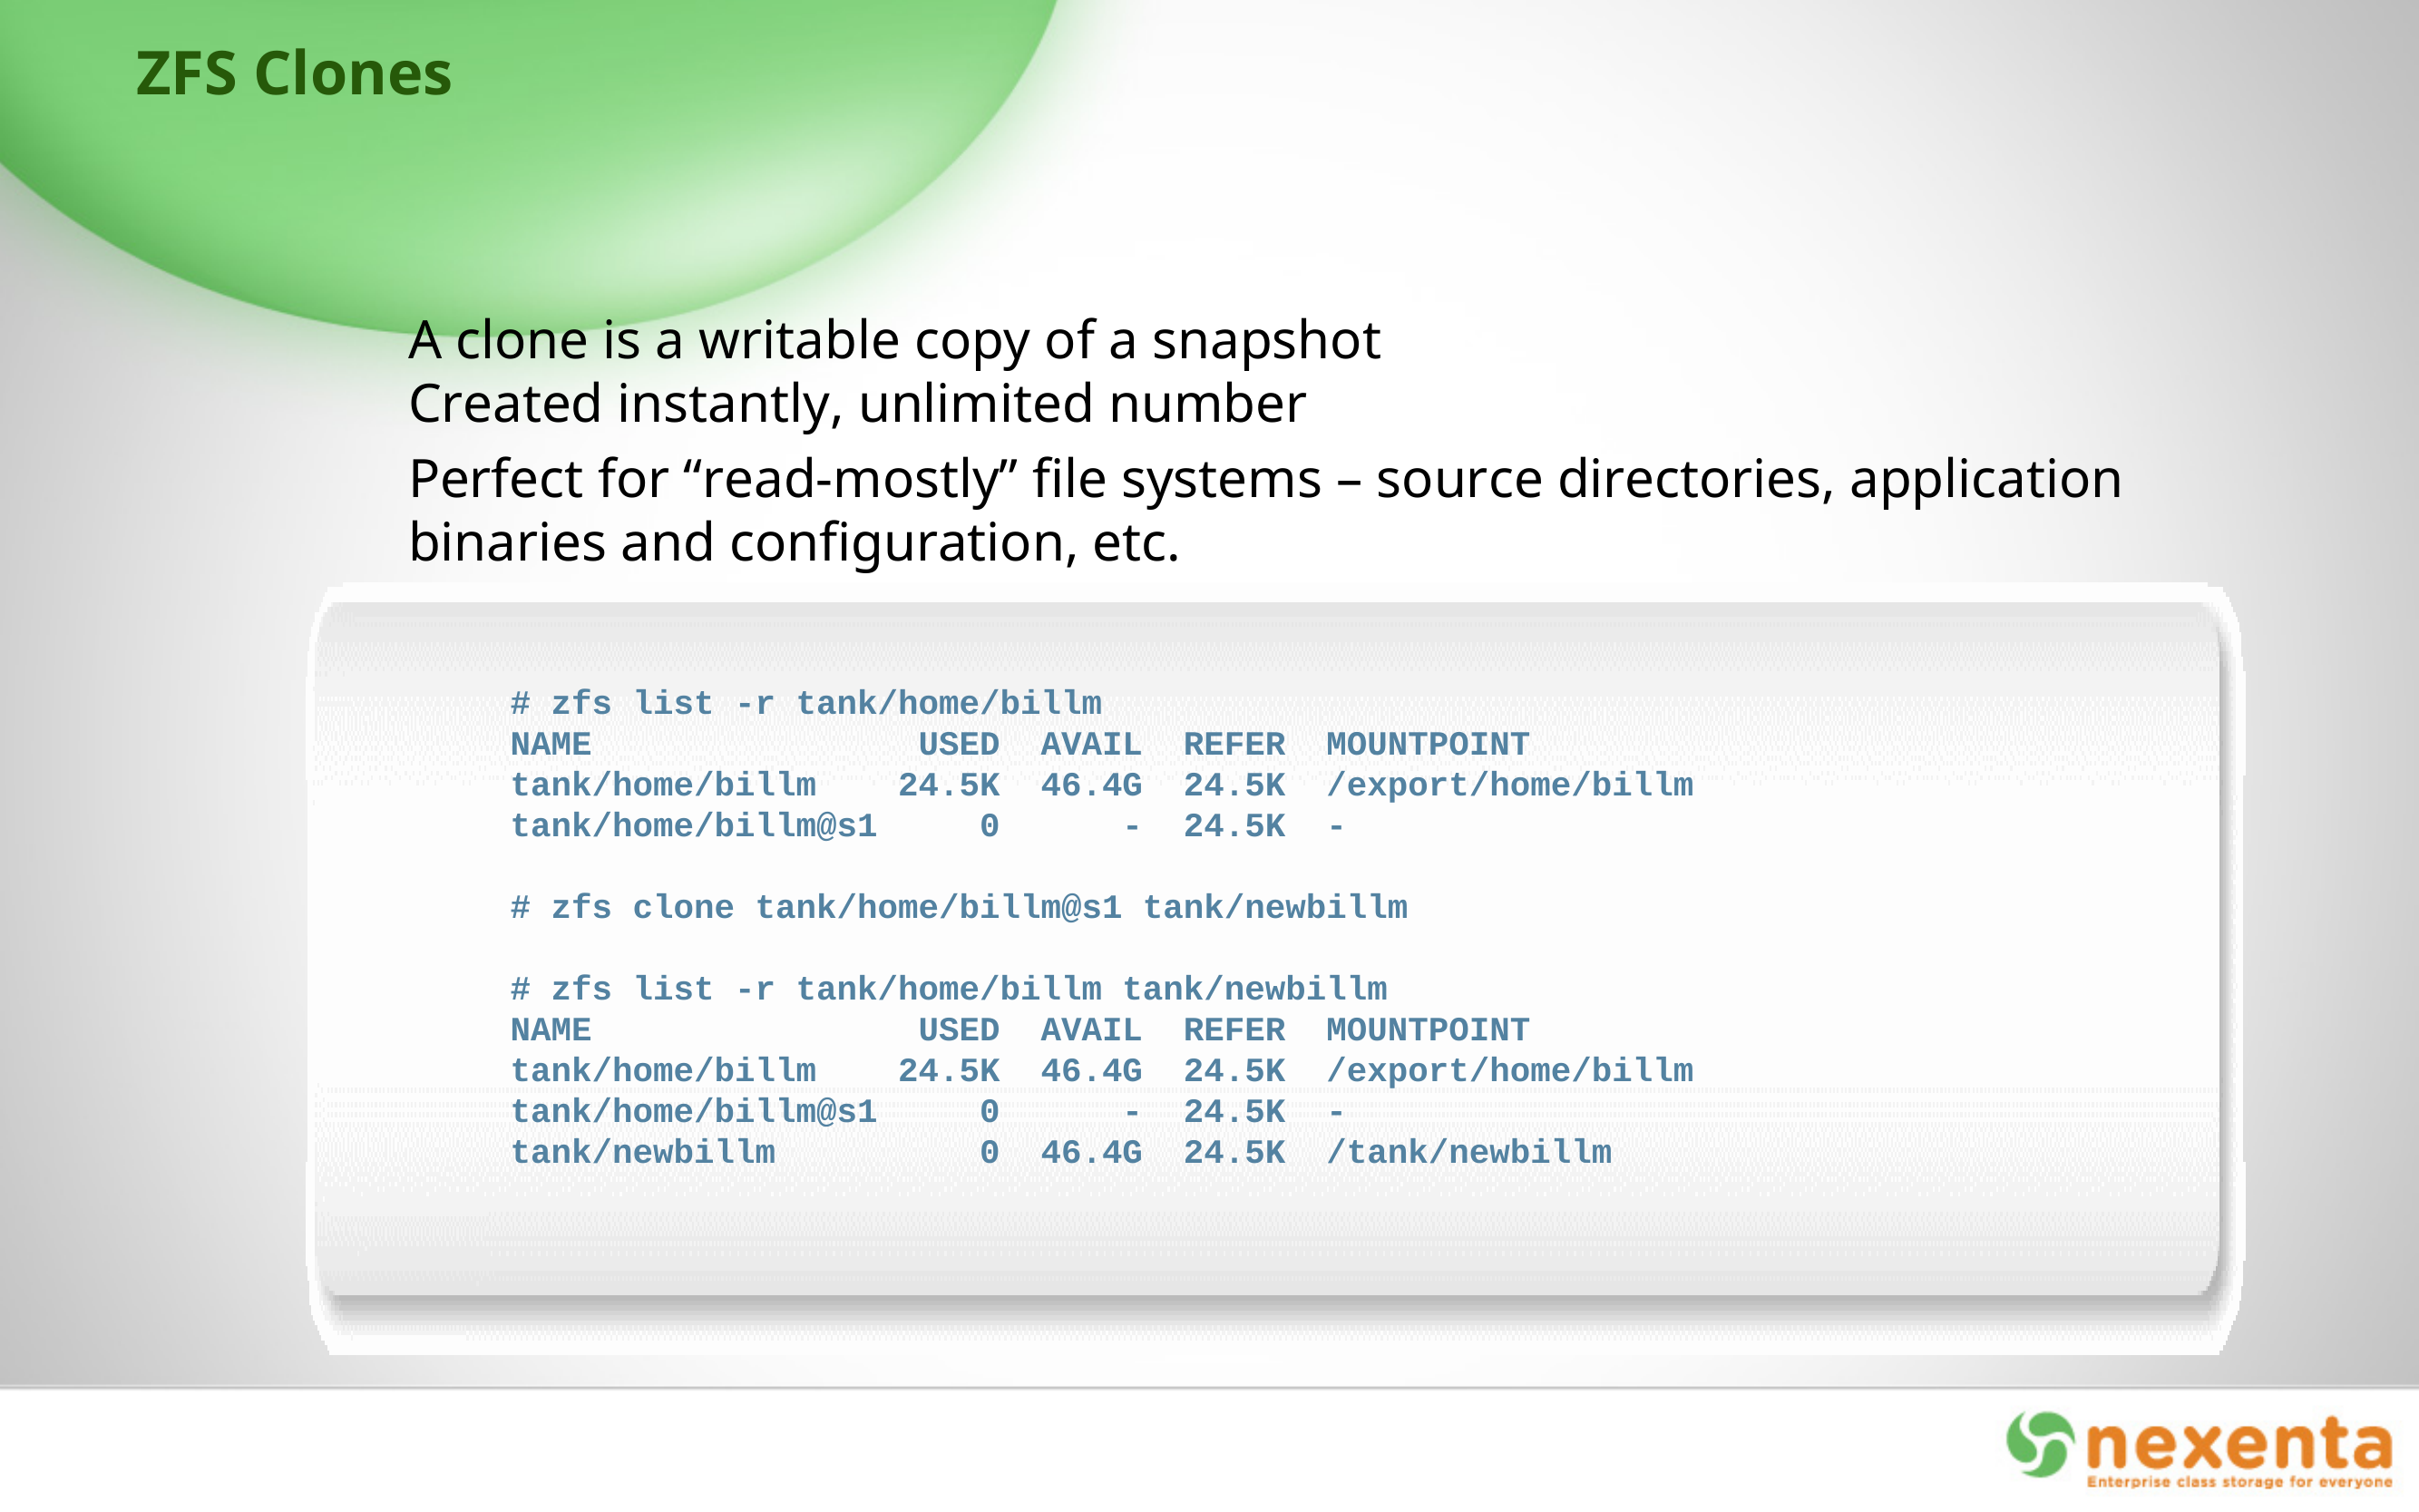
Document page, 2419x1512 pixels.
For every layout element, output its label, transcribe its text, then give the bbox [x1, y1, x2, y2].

picture [0, 0, 2419, 1512]
text_box A clone is a writable copy of a snapshot Created instantly, unlimited number Perfect for “read-mostly” file systems – source directories, application binaries and configuration, etc. [408, 306, 2246, 536]
text_box ZFS Clones [135, 34, 978, 219]
text_box # zfs list -r tank/home/billm NAME USED AVAIL REFER MOUNTPOINT tank/home/billm 24.5K 46.4G 24.5K /export/home/billm tank/home/billm@s1 0 - 24.5K - # zfs clone tank/home/billm@s1 tank/newbillm # zfs list -r tank/home/billm tank/newbillm NAME USED AVAIL REFER MOUNTPOINT tank/home/billm 24.5K 46.4G 24.5K /export/home/billm tank/home/billm@s1 0 - 24.5K - tank/newbillm 0 46.4G 24.5K /tank/newbillm [510, 680, 2178, 1307]
